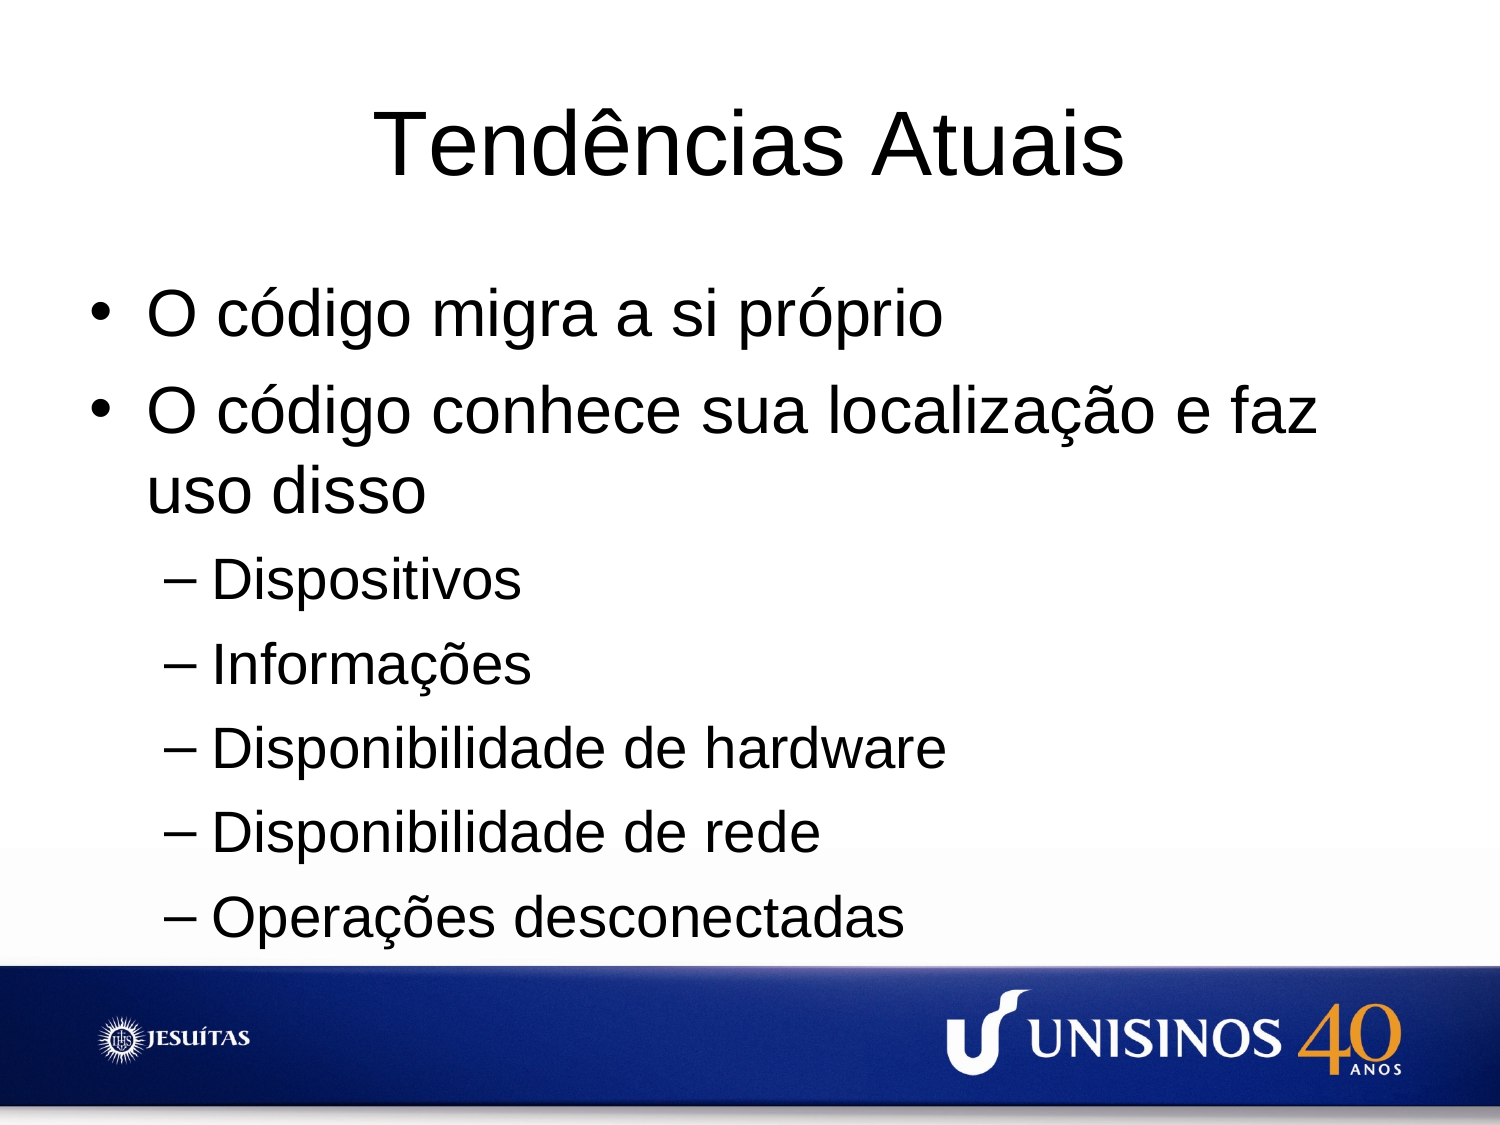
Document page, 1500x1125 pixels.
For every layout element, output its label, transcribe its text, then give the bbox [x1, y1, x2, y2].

title Tendências Atuais [75, 45, 1426, 233]
picture [0, 848, 1500, 1125]
list O código migra a si próprio O código conhece sua localização e faz uso disso Dispositivos Informações Disponibilidade de hardware Disponibilidade de rede Operações desconectadas [75, 262, 1426, 1006]
